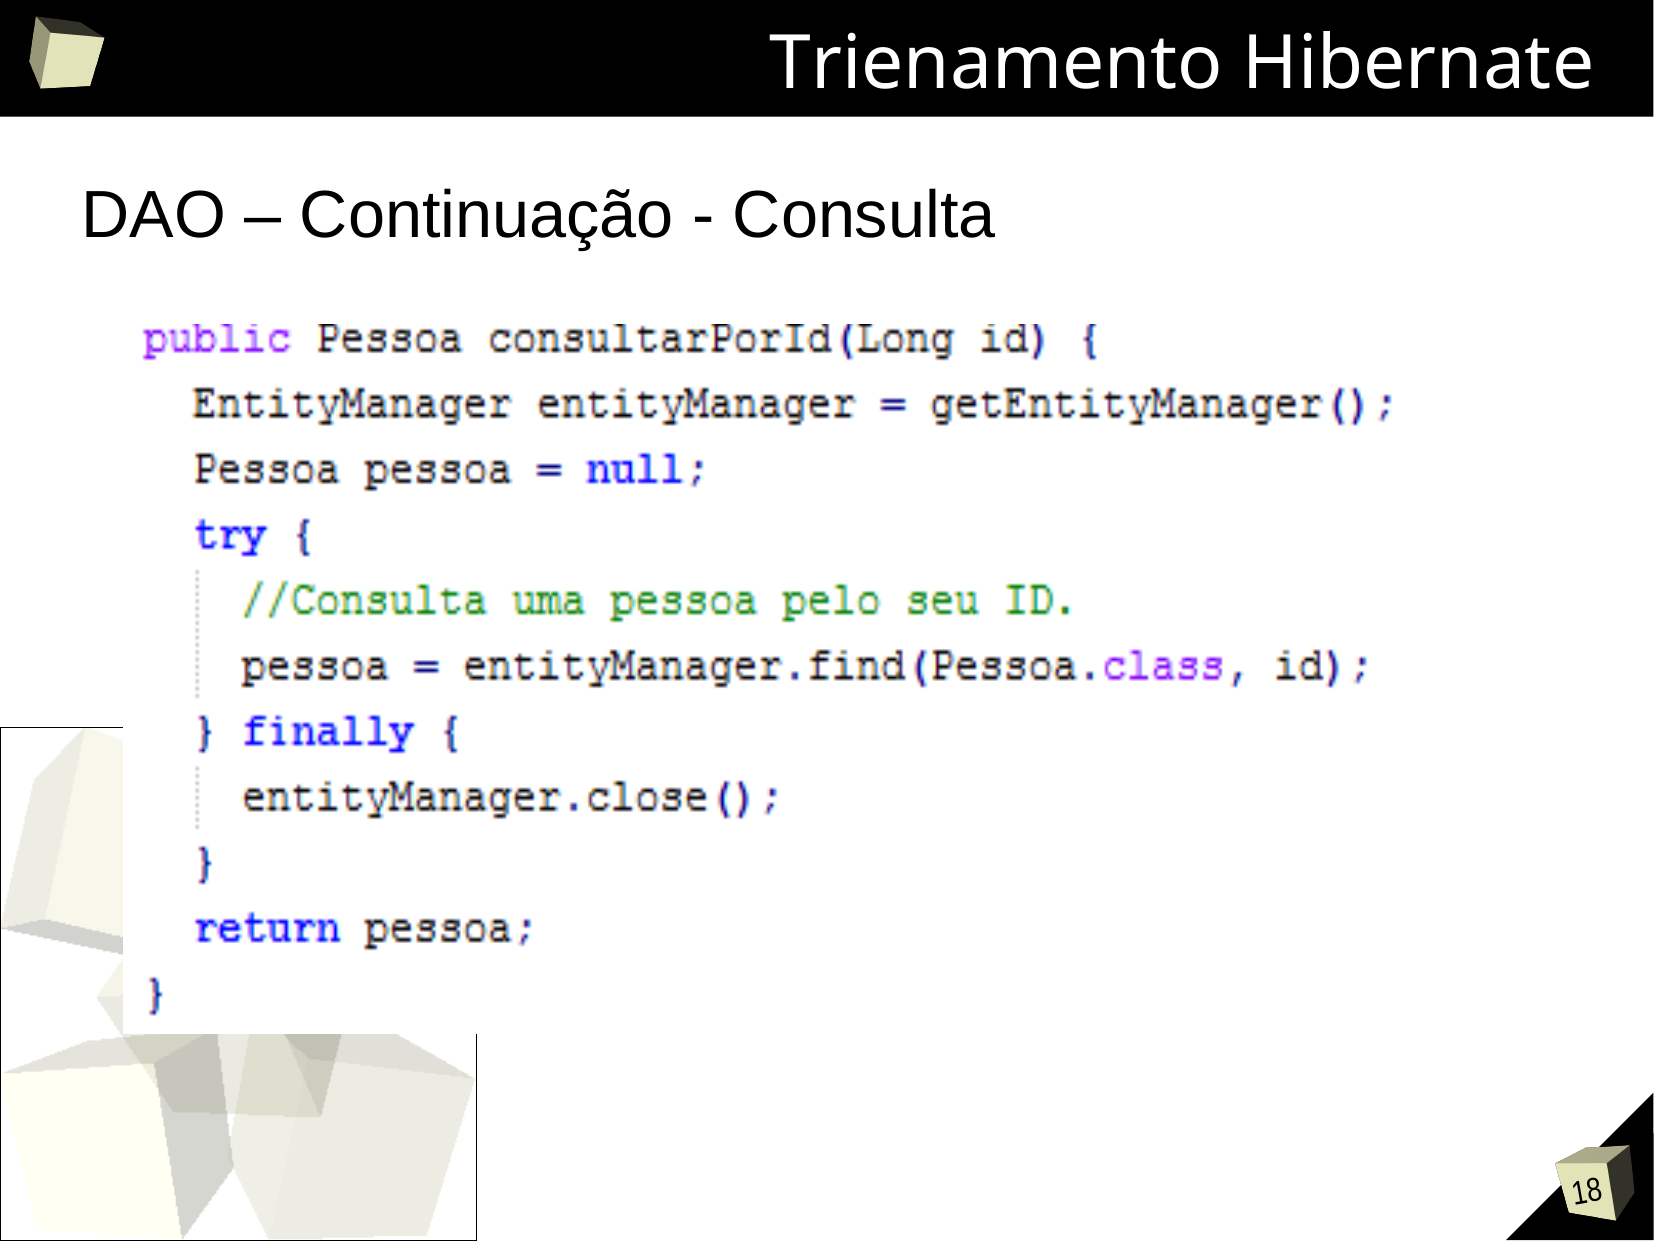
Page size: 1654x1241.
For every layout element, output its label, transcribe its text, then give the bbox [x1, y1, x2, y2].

list DAO – Continuação - Consulta [44, 177, 1611, 1214]
title Trienamento Hibernate [118, 0, 1595, 119]
picture [123, 324, 1447, 1034]
picture [1, 728, 476, 1240]
